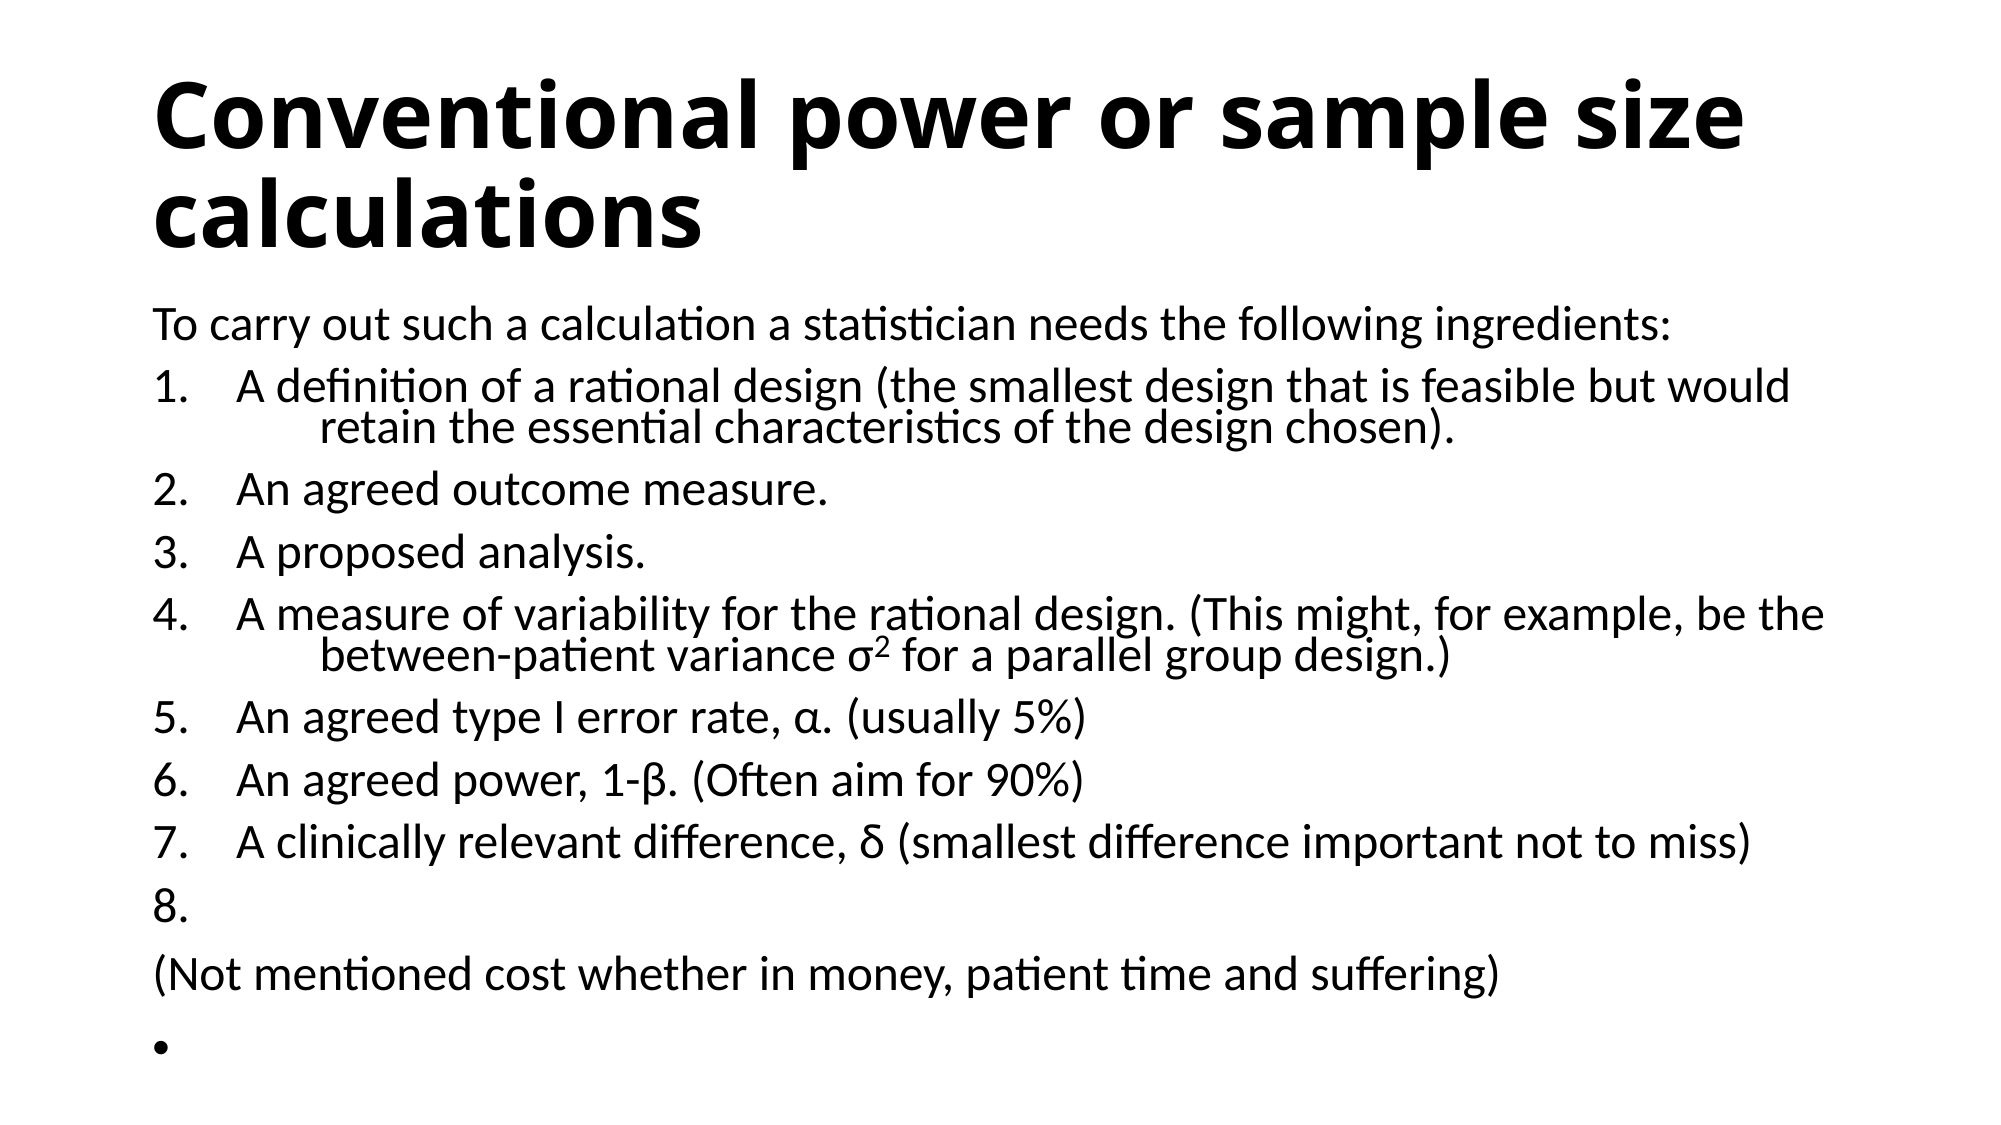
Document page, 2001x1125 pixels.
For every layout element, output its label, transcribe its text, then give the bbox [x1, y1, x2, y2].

title Conventional power or sample size calculations [137, 59, 1898, 278]
list To carry out such a calculation a statistician needs the following ingredients: A definition of a rational design (the smallest design that is feasible but would retain the essential characteristics of the design chosen). An agreed outcome measure. A proposed analysis. A measure of variability for the rational design. (This might, for example, be the between-patient variance σ2 for a parallel group design.) An agreed type I error rate, α. (usually 5%) An agreed power, 1-β. (Often aim for 90%) A clinically relevant difference, δ (smallest difference important not to miss) (Not mentioned cost whether in money, patient time and suffering) [137, 299, 1863, 1014]
